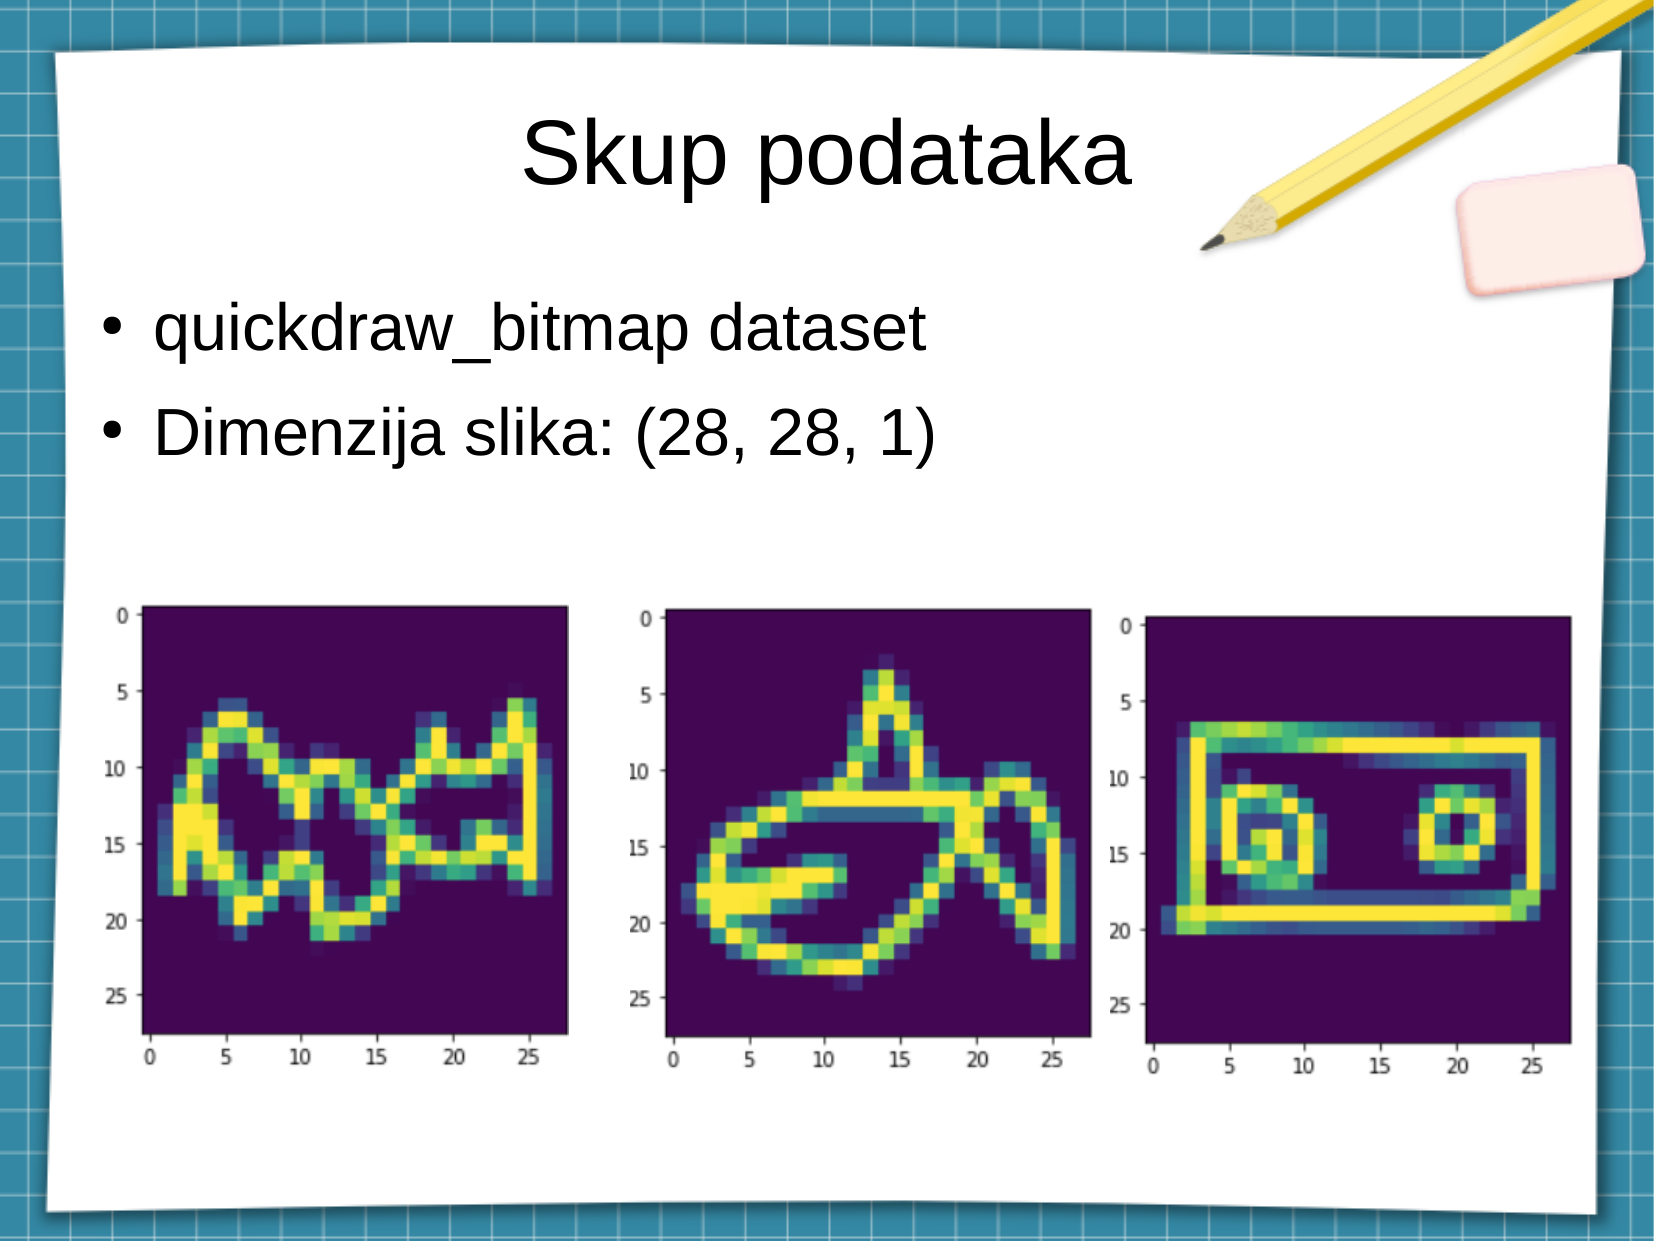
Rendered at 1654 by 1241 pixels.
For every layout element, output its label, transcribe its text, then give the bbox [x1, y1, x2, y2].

list quickdraw_bitmap dataset Dimenzija slika: (28, 28, 1) [82, 290, 1571, 1010]
title Skup podataka [82, 49, 1571, 257]
picture [0, 0, 1654, 1241]
